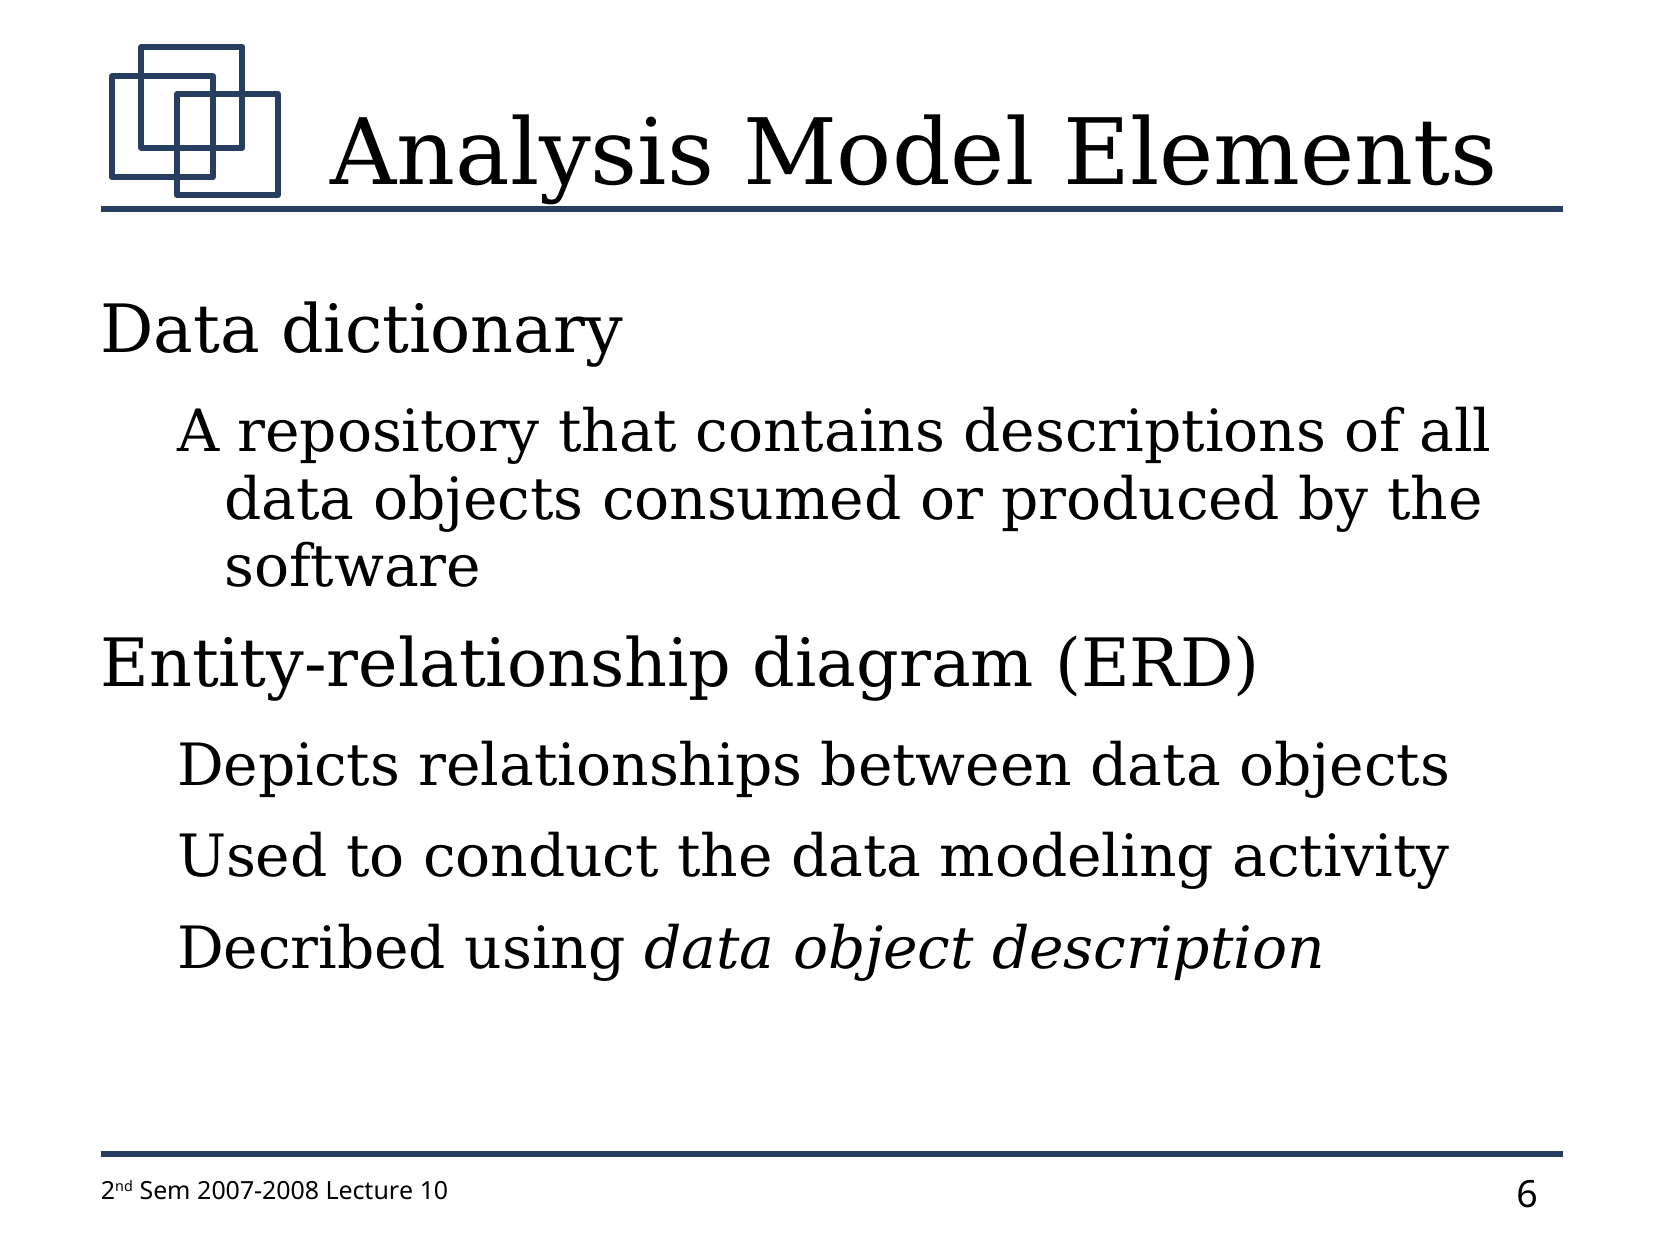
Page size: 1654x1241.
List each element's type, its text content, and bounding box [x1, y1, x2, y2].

title Analysis Model Elements [82, 49, 1571, 257]
list Data dictionary A repository that contains descriptions of all data objects consumed or produced by the software Entity-relationship diagram (ERD) Depicts relationships between data objects Used to conduct the data modeling activity Decribed using data object description [82, 290, 1571, 1109]
